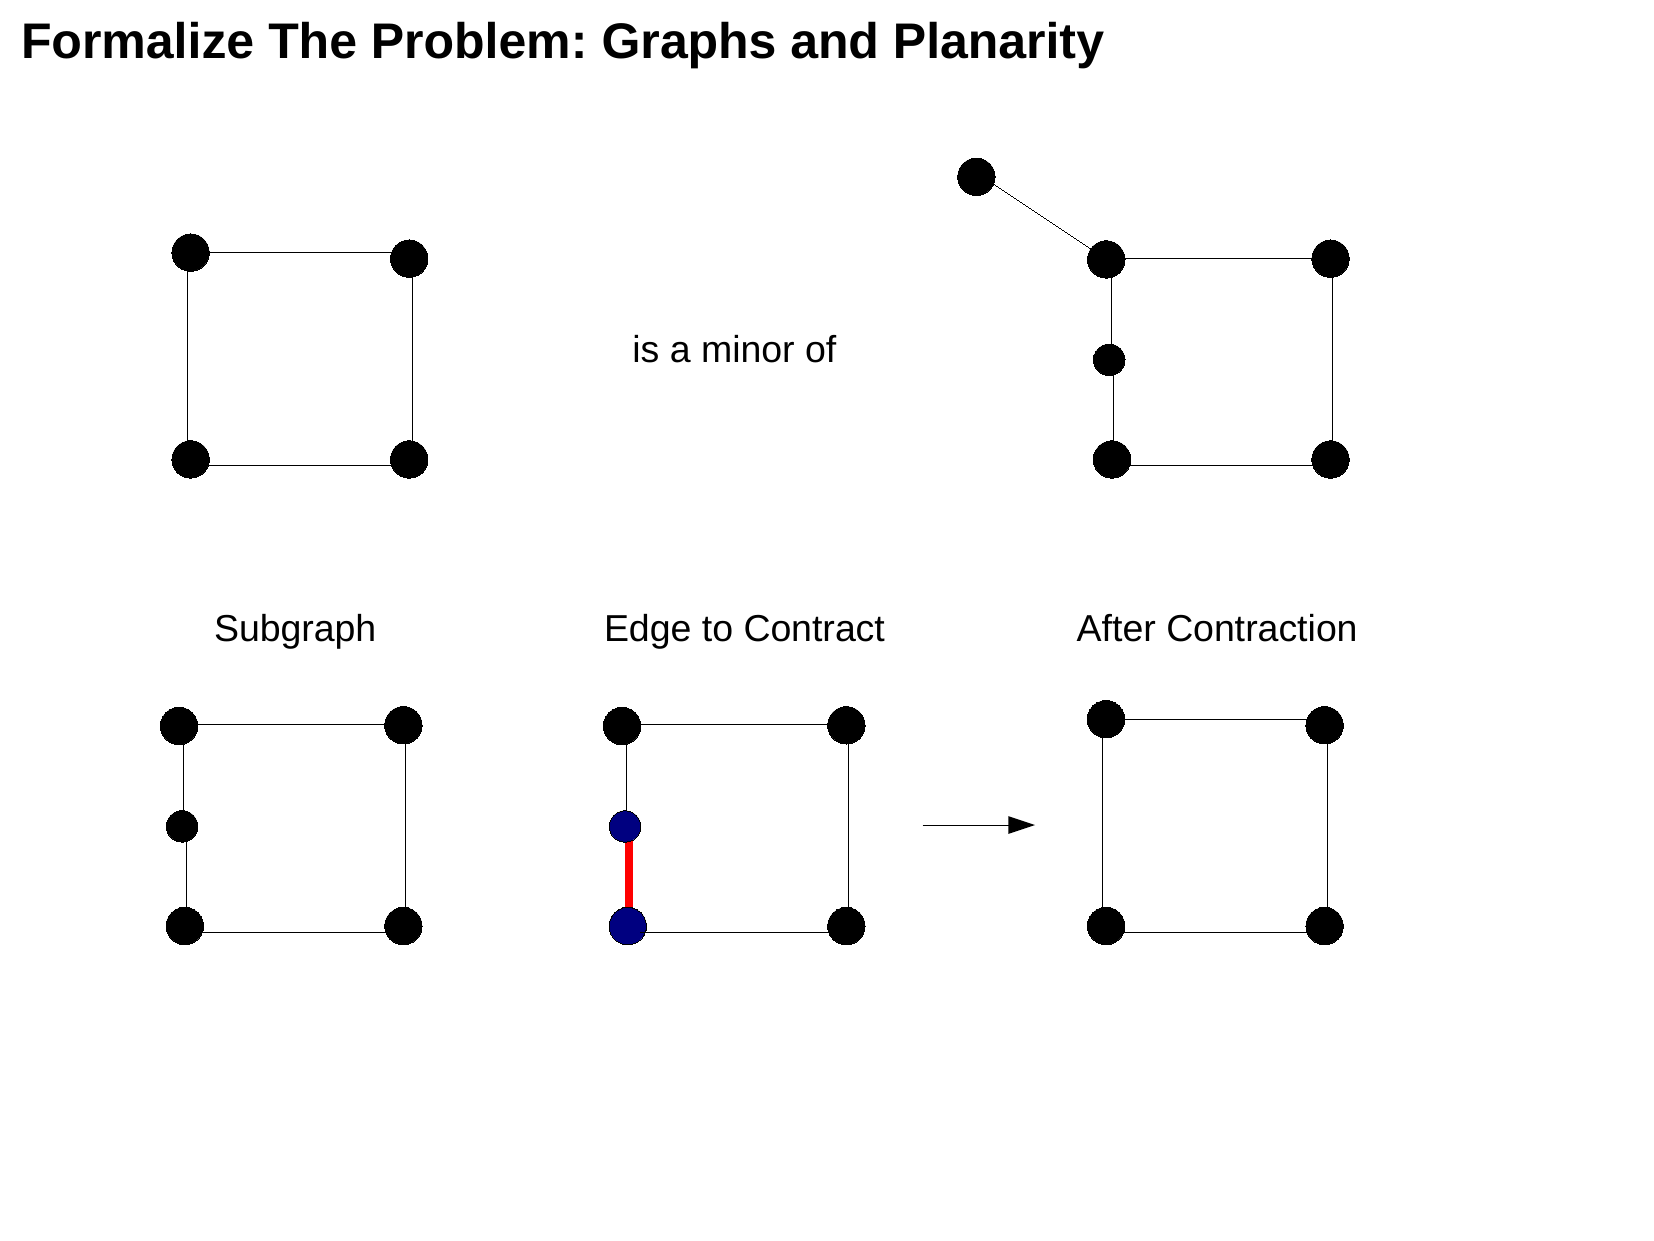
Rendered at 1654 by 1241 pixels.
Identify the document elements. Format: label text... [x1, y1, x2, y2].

text_box [160, 707, 198, 745]
text_box Formalize The Problem: Graphs and Planarity [6, 6, 1463, 79]
text_box [171, 441, 209, 479]
text_box [390, 239, 428, 278]
text_box [1305, 907, 1327, 932]
text_box [957, 158, 996, 196]
text_box [1307, 907, 1344, 945]
text_box [1305, 706, 1344, 744]
text_box [1087, 700, 1125, 738]
text_box [390, 440, 412, 465]
text_box [188, 440, 210, 465]
text_box [1093, 440, 1131, 479]
text_box [1087, 240, 1125, 279]
text_box [1311, 239, 1350, 278]
text_box [603, 707, 641, 745]
text_box [827, 907, 866, 945]
text_box [609, 907, 647, 945]
text_box [827, 706, 866, 745]
text_box [1112, 259, 1126, 278]
text_box [609, 810, 641, 843]
text_box [1103, 907, 1125, 932]
text_box After Contraction [1061, 600, 1373, 657]
text_box [166, 810, 198, 843]
text_box Subgraph [199, 600, 407, 657]
text_box [171, 233, 210, 271]
text_box [627, 725, 641, 745]
text_box [391, 441, 428, 479]
text_box [1093, 344, 1126, 376]
text_box [384, 907, 423, 945]
text_box Edge to Contract [589, 600, 901, 657]
text_box [384, 706, 423, 744]
text_box [1103, 720, 1125, 738]
text_box [184, 725, 198, 745]
text_box [166, 907, 204, 945]
text_box is a minor of [617, 321, 993, 397]
text_box [188, 253, 210, 272]
text_box [1087, 907, 1124, 945]
text_box [1311, 440, 1350, 479]
